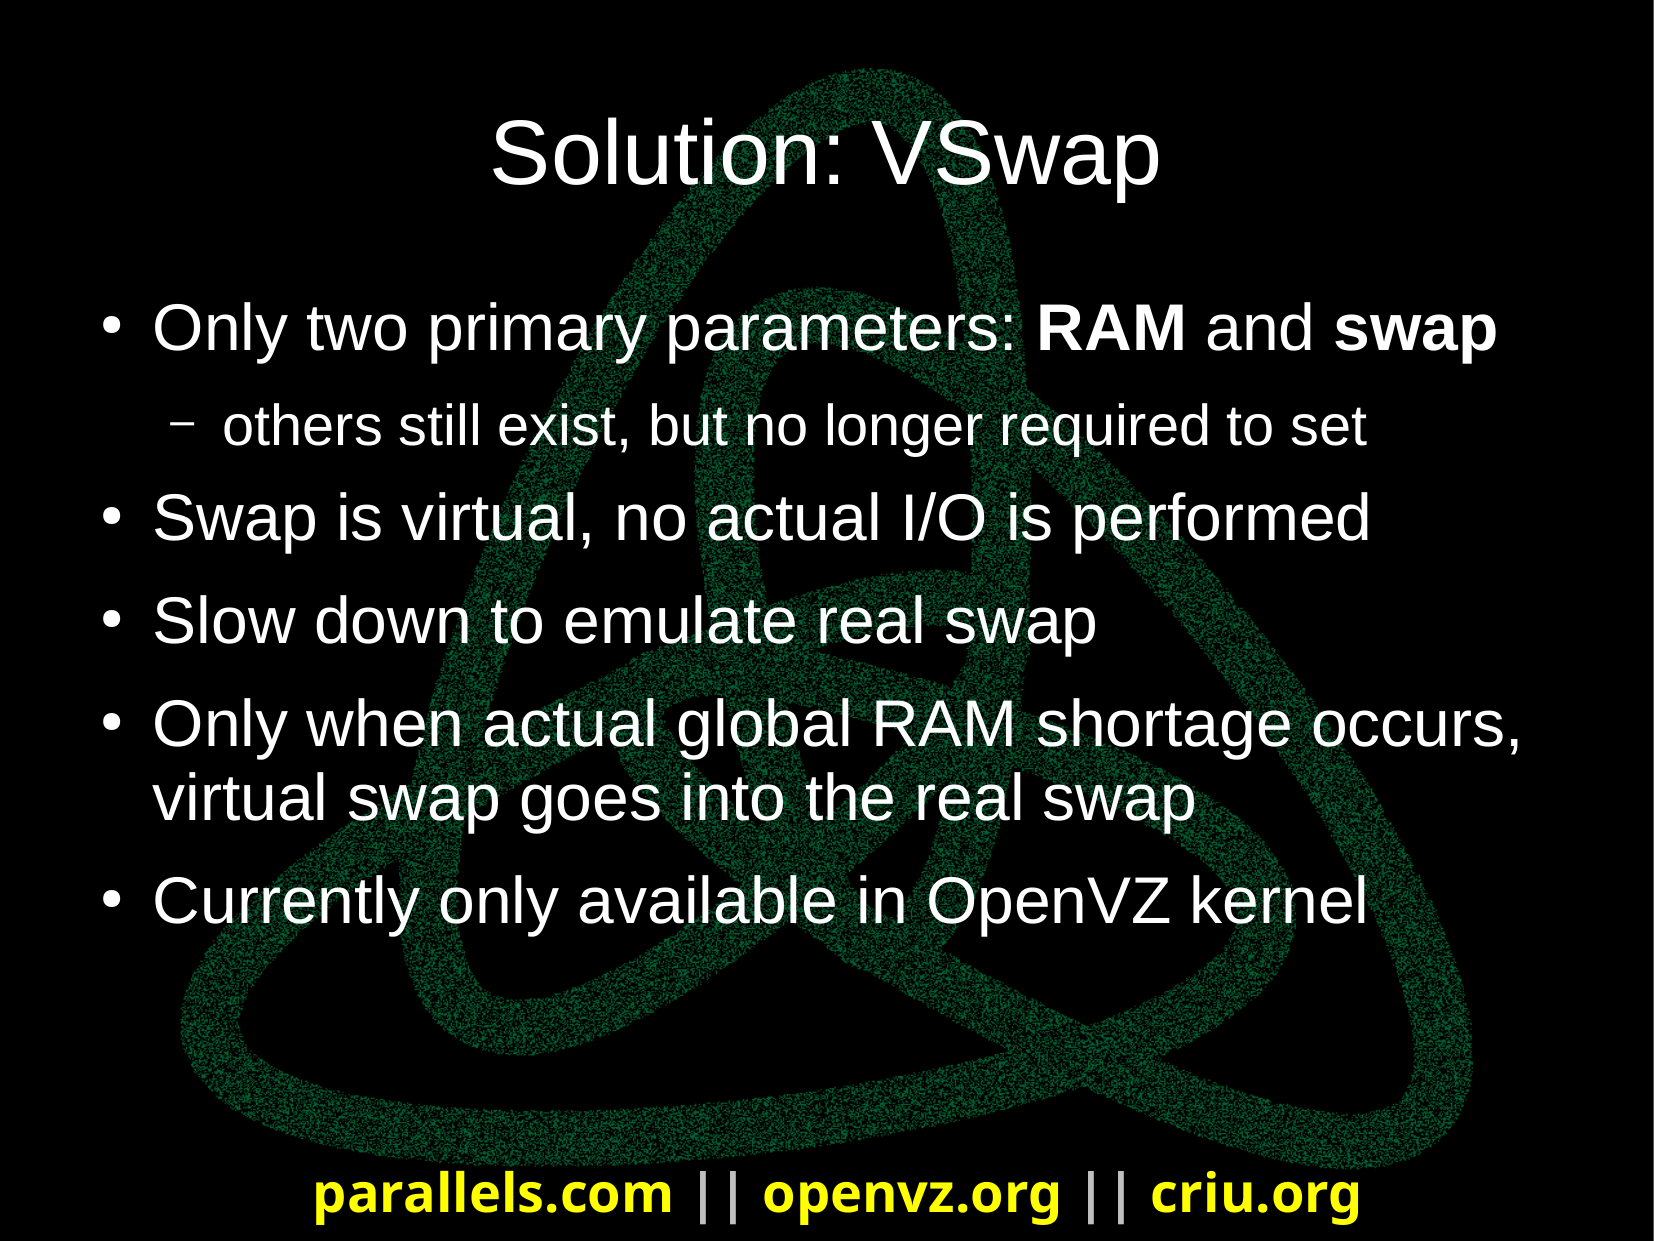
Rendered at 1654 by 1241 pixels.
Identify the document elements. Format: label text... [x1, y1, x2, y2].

picture [0, 0, 1654, 1241]
title Solution: VSwap [82, 49, 1571, 257]
list Only two primary parameters: RAM and swap others still exist, but no longer required to set Swap is virtual, no actual I/O is performed Slow down to emulate real swap Only when actual global RAM shortage occurs, virtual swap goes into the real swap Currently only available in OpenVZ kernel [82, 290, 1538, 1010]
